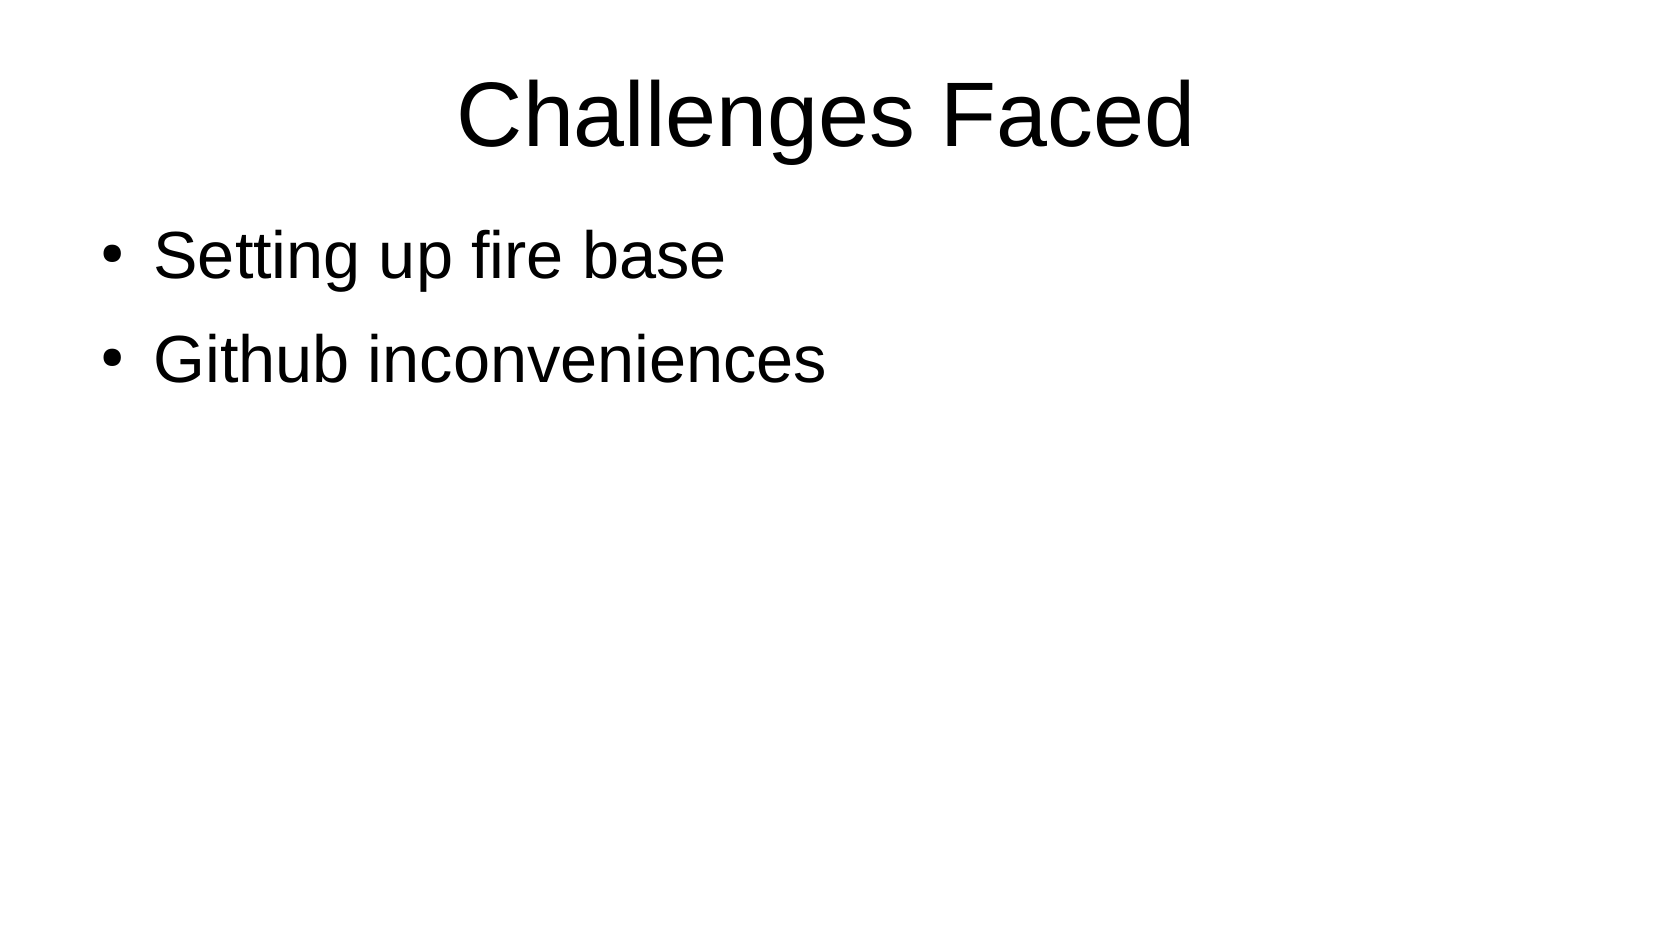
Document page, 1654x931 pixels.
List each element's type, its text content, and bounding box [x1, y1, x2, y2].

title Challenges Faced [82, 37, 1571, 193]
list Setting up fire base Github inconveniences [82, 217, 1571, 758]
